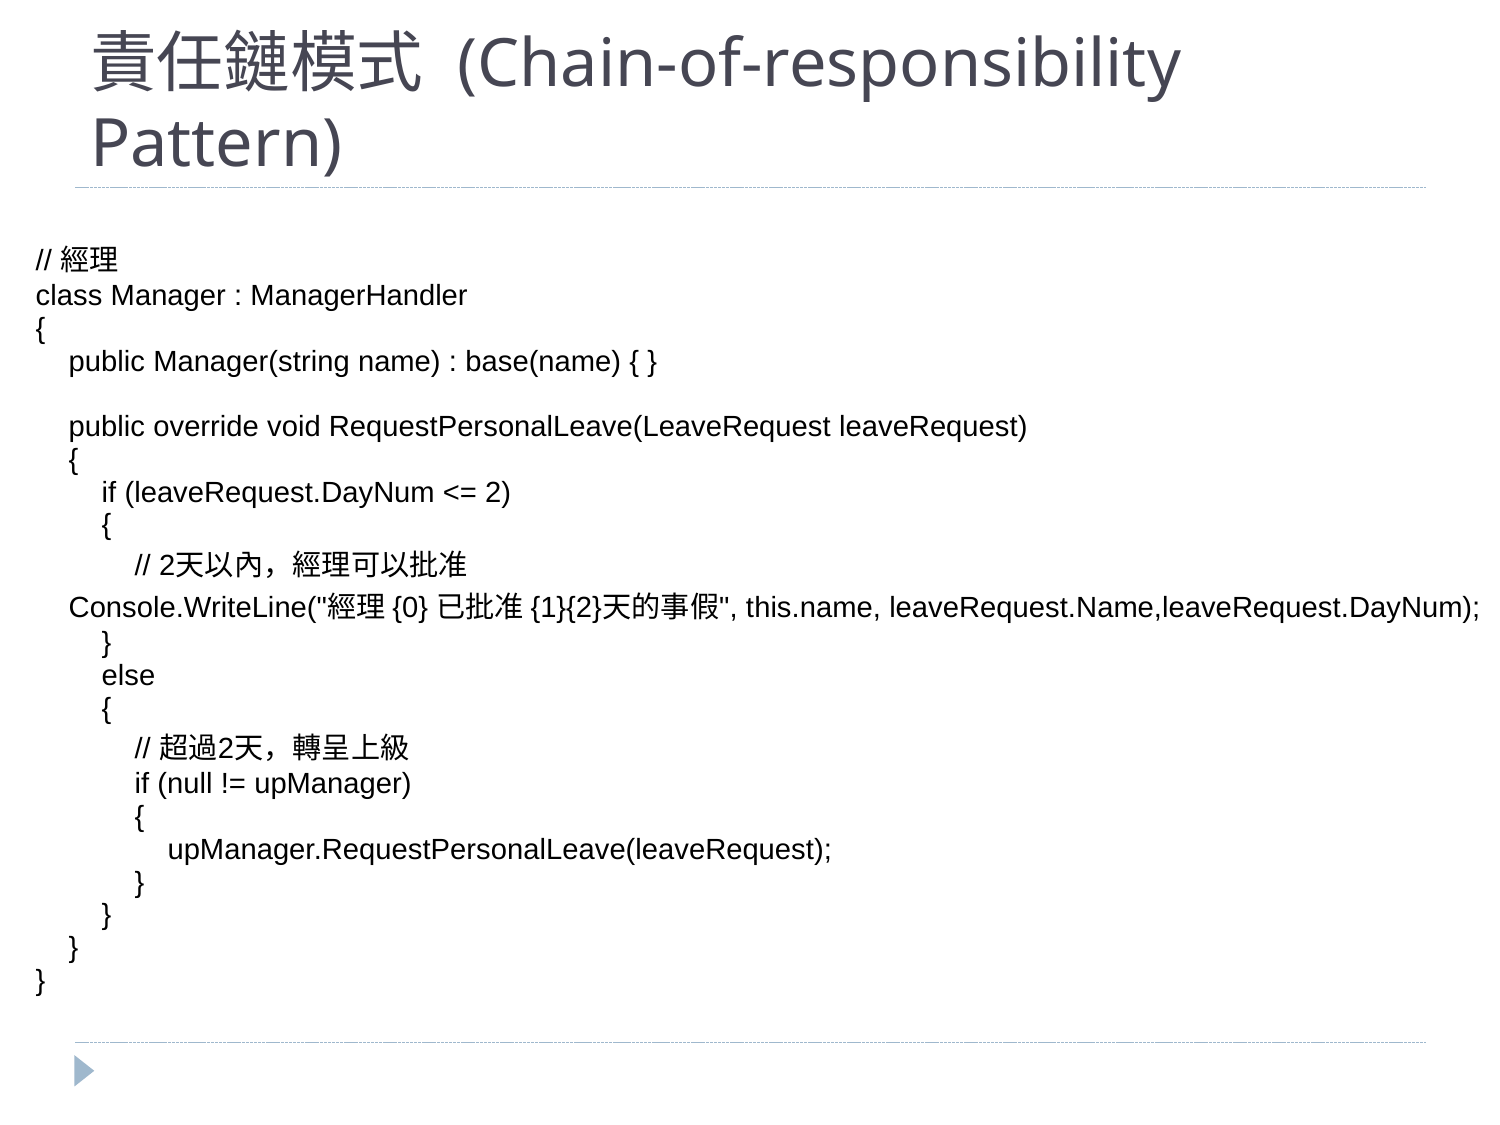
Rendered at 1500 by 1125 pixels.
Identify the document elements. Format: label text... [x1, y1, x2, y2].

title 責任鏈模式 (Chain-of-responsibility Pattern) [75, 25, 1426, 188]
text_box // 經理 class Manager : ManagerHandler { public Manager(string name) : base(name) { } public override void RequestPersonalLeave(LeaveRequest leaveRequest) { if (leaveRequest.DayNum <= 2) { // 2天以內，經理可以批准 Console.WriteLine("經理 {0} 已批准 {1}{2}天的事假", this.name, leaveRequest.Name,leaveRequest.DayNum); } else { // 超過2天，轉呈上級 if (null != upManager) { upManager.RequestPersonalLeave(leaveRequest); } } } } [20, 196, 1498, 984]
